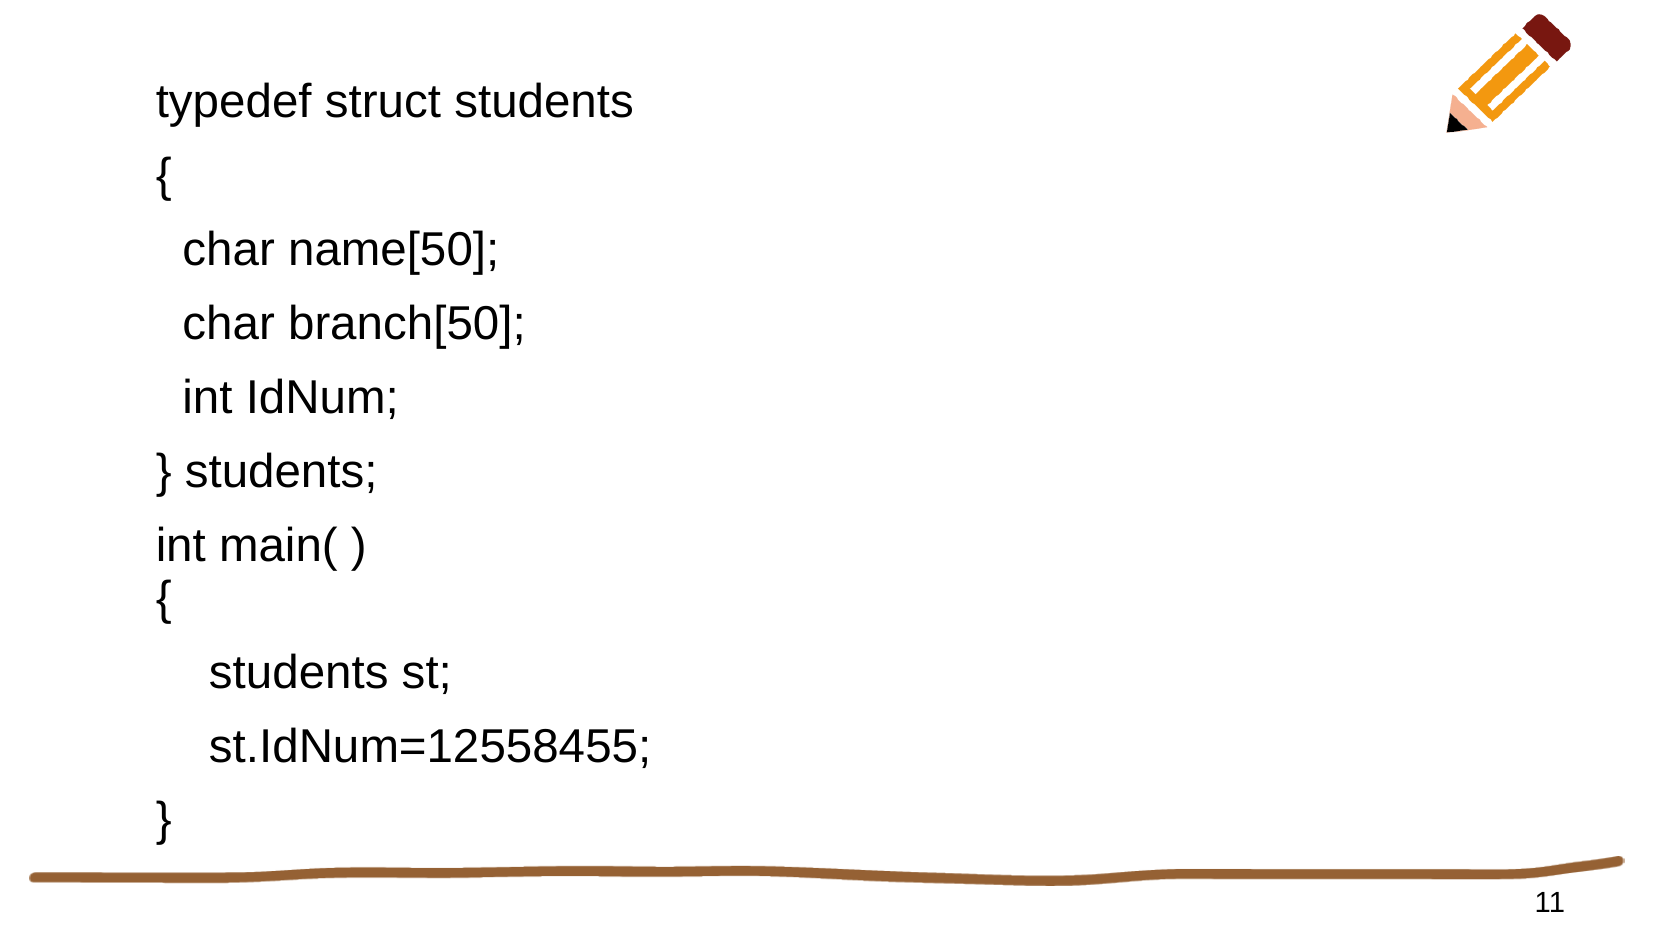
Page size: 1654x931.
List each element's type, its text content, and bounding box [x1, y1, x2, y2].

picture [29, 856, 1625, 886]
list typedef struct students { char name[50]; char branch[50]; int IdNum; } students; int main( ) { students st; st.IdNum=12558455; } [88, 75, 1576, 857]
picture [1446, 14, 1571, 75]
